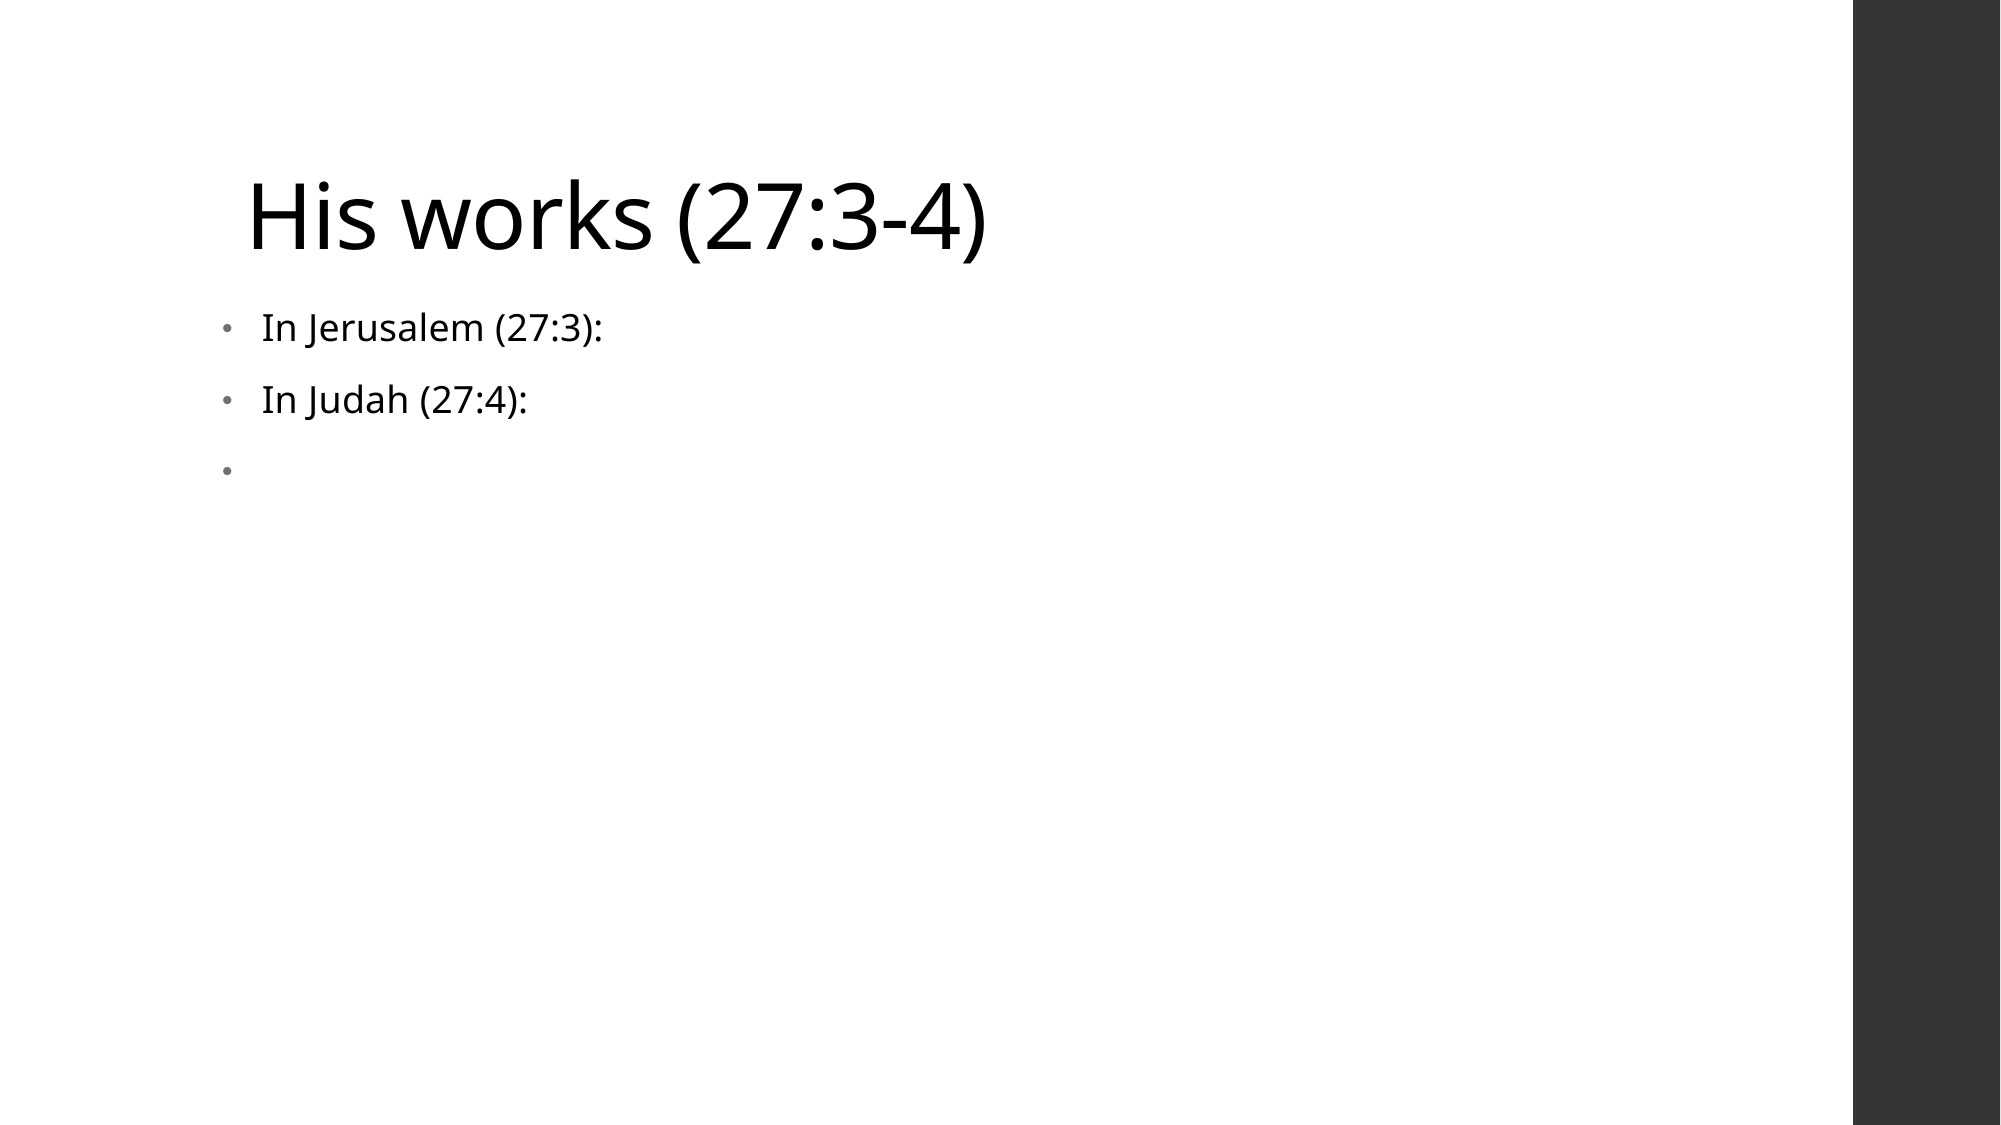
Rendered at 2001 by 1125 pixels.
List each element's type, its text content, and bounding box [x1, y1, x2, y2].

title His works (27:3-4) [206, 60, 1797, 278]
list In Jerusalem (27:3): In Judah (27:4): [206, 299, 1617, 1014]
